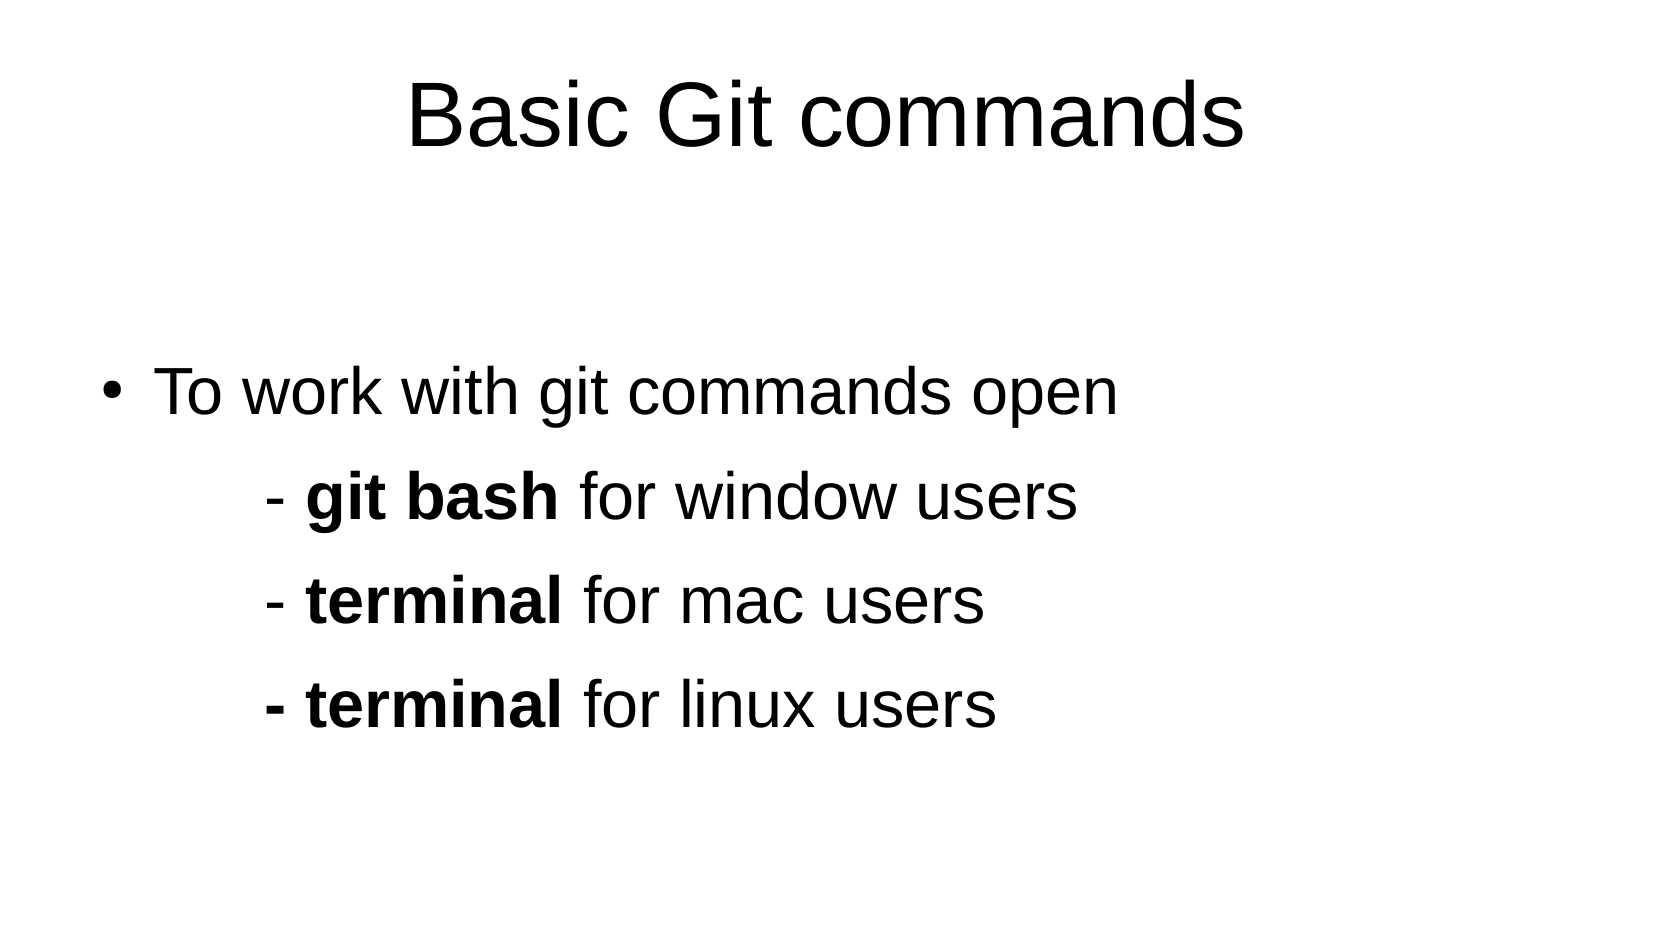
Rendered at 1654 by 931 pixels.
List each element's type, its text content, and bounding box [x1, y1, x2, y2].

list To work with git commands open - git bash for window users - terminal for mac users - terminal for linux users [82, 354, 1571, 894]
title Basic Git commands [82, 37, 1571, 193]
